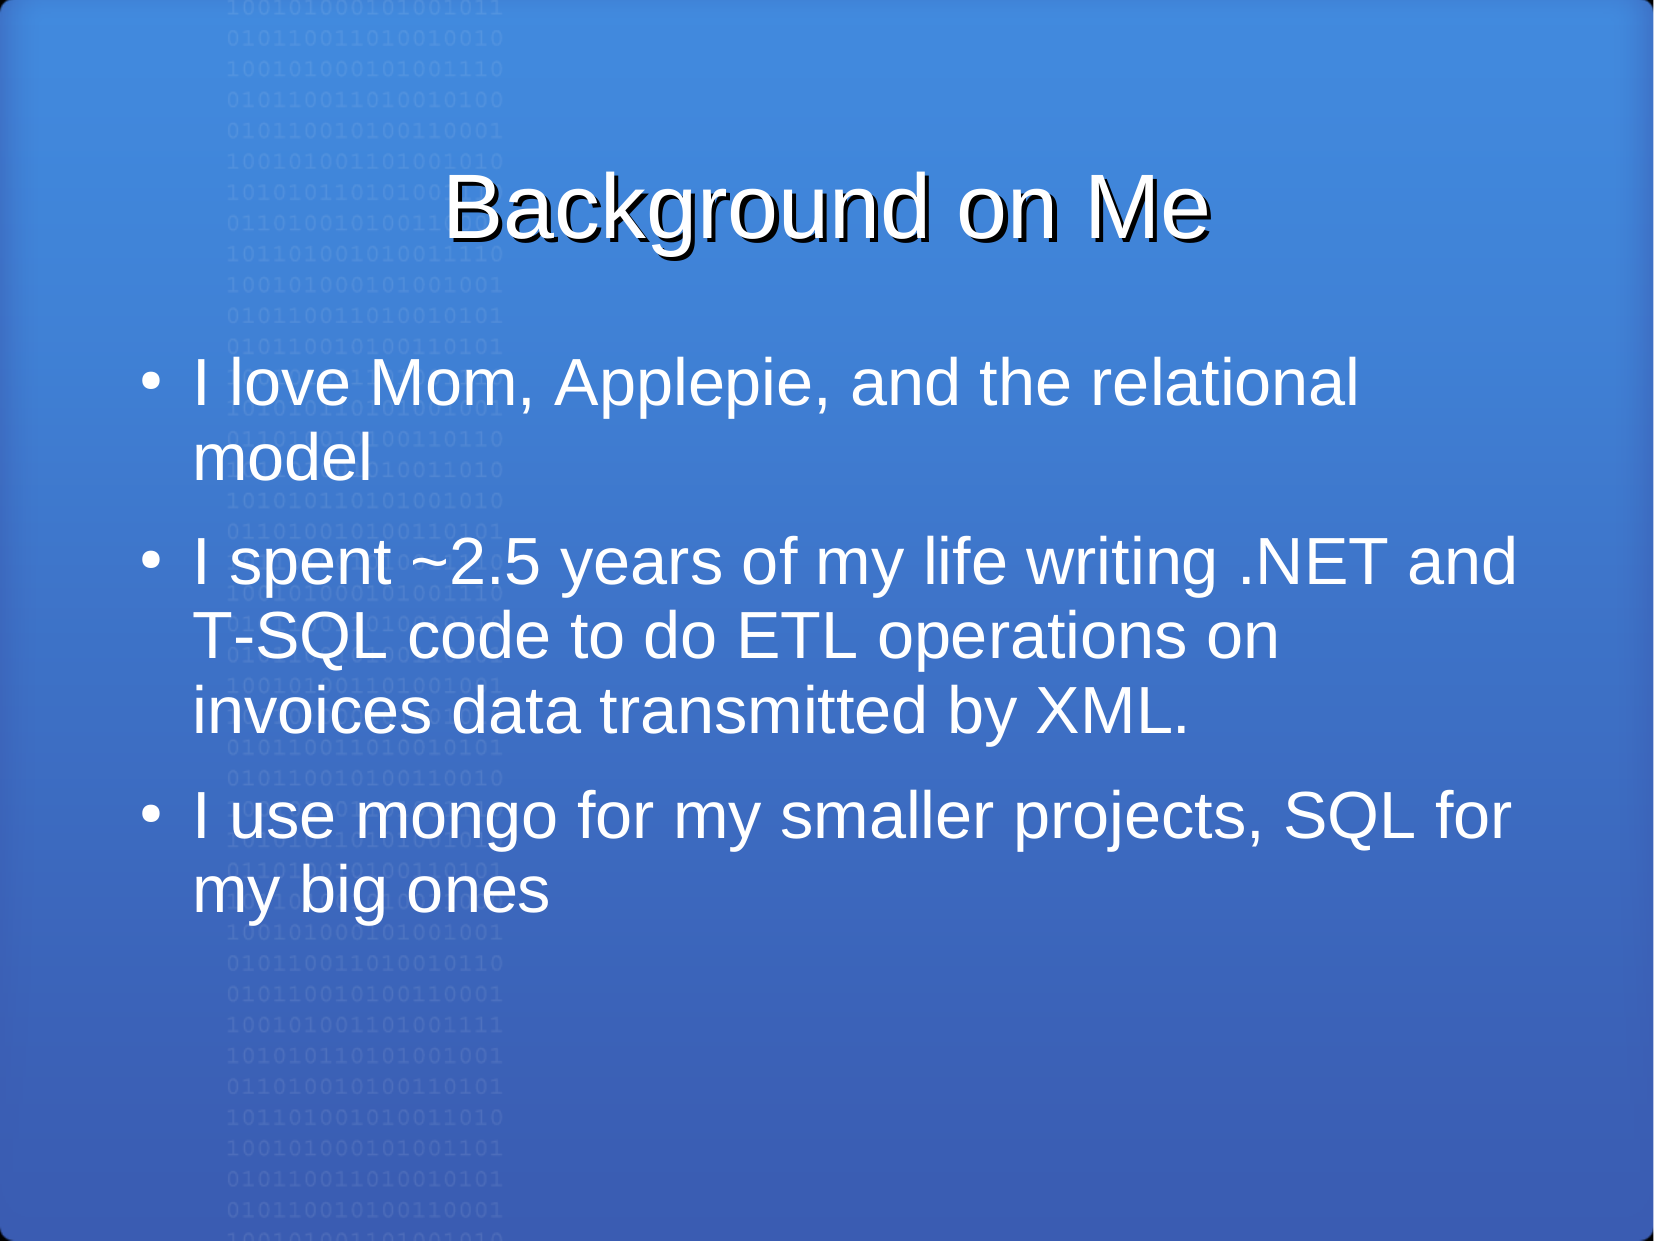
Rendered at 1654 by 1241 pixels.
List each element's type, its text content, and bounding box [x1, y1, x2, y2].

list I love Mom, Applepie, and the relational model I spent ~2.5 years of my life writing .NET and T-SQL code to do ETL operations on invoices data transmitted by XML. I use mongo for my smaller projects, SQL for my big ones [121, 344, 1534, 1112]
title Background on Me [121, 110, 1534, 303]
picture [0, 0, 1654, 1241]
